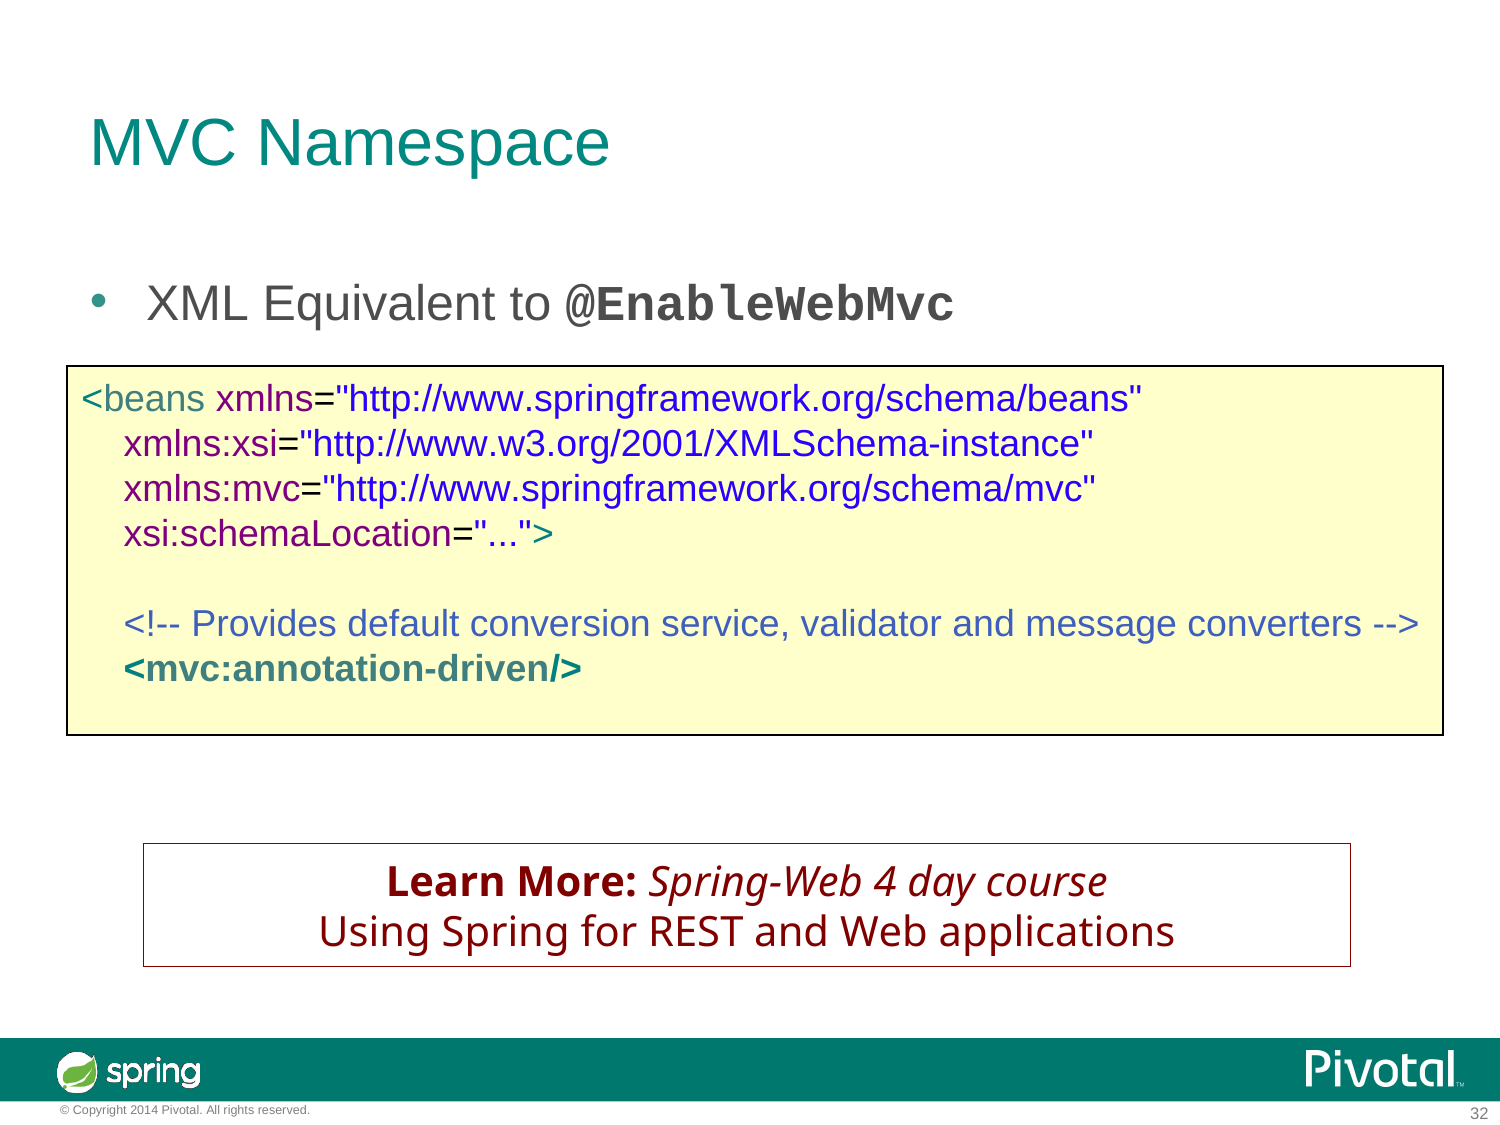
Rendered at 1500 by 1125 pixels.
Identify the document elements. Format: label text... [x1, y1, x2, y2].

picture [1306, 1050, 1464, 1087]
list XML Equivalent to @EnableWebMvc [75, 735, 1426, 1005]
picture [32, 1041, 210, 1103]
text_box <beans xmlns="http://www.springframework.org/schema/beans" xmlns:xsi="http://www.w3.org/2001/XMLSchema-instance" xmlns:mvc="http://www.springframework.org/schema/mvc" xsi:schemaLocation="..."> <!-- Provides default conversion service, validator and message converters --> <mvc:annotation-driven/> [66, 365, 1443, 735]
text_box Learn More: Spring-Web 4 day course Using Spring for REST and Web applications [143, 843, 1351, 967]
list XML Equivalent to @EnableWebMvc [75, 262, 1426, 365]
title MVC Namespace [75, 45, 1426, 233]
